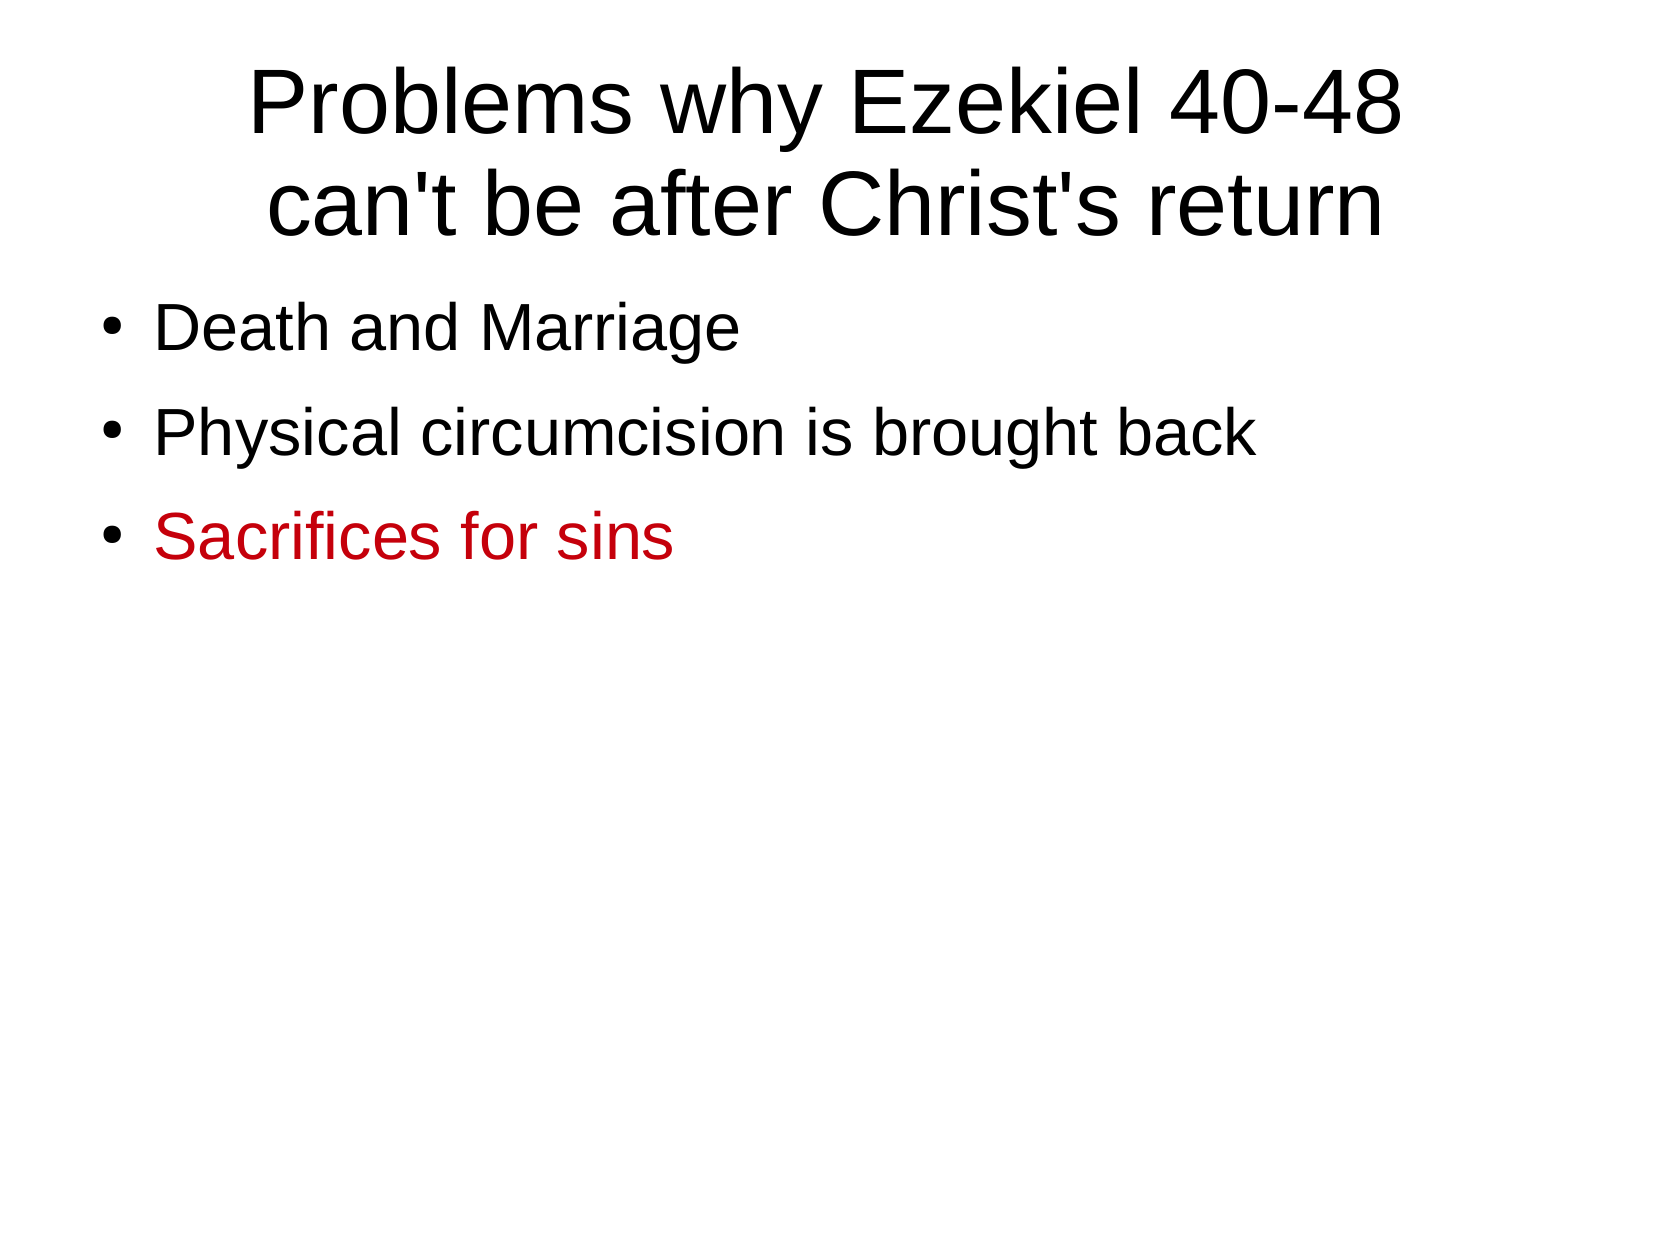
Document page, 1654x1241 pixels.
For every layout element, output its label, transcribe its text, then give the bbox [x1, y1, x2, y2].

list Death and Marriage Physical circumcision is brought back Sacrifices for sins [82, 290, 1571, 1109]
title Problems why Ezekiel 40-48 can't be after Christ's return [82, 49, 1571, 257]
